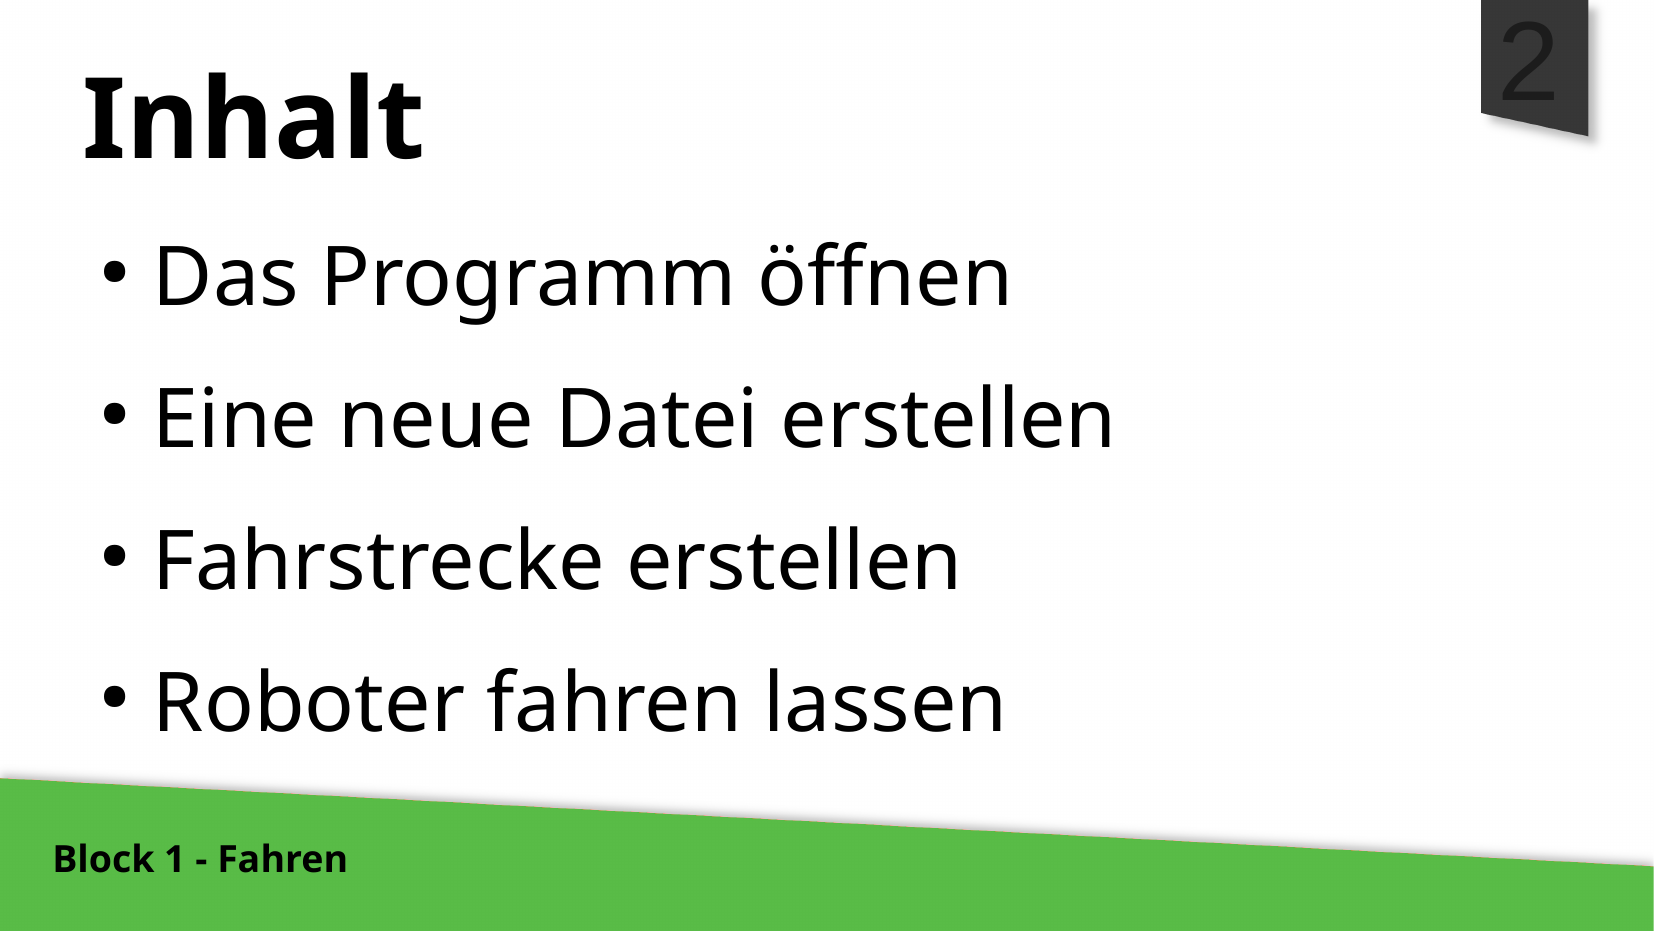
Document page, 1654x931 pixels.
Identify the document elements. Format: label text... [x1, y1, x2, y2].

picture [0, 0, 1654, 931]
text_box <number> [900, 0, 1576, 132]
text_box Block 1 - Fahren [37, 825, 863, 901]
title Inhalt [82, 37, 1463, 193]
list Das Programm öffnen Eine neue Datei erstellen Fahrstrecke erstellen Roboter fahren lassen [82, 217, 1571, 758]
